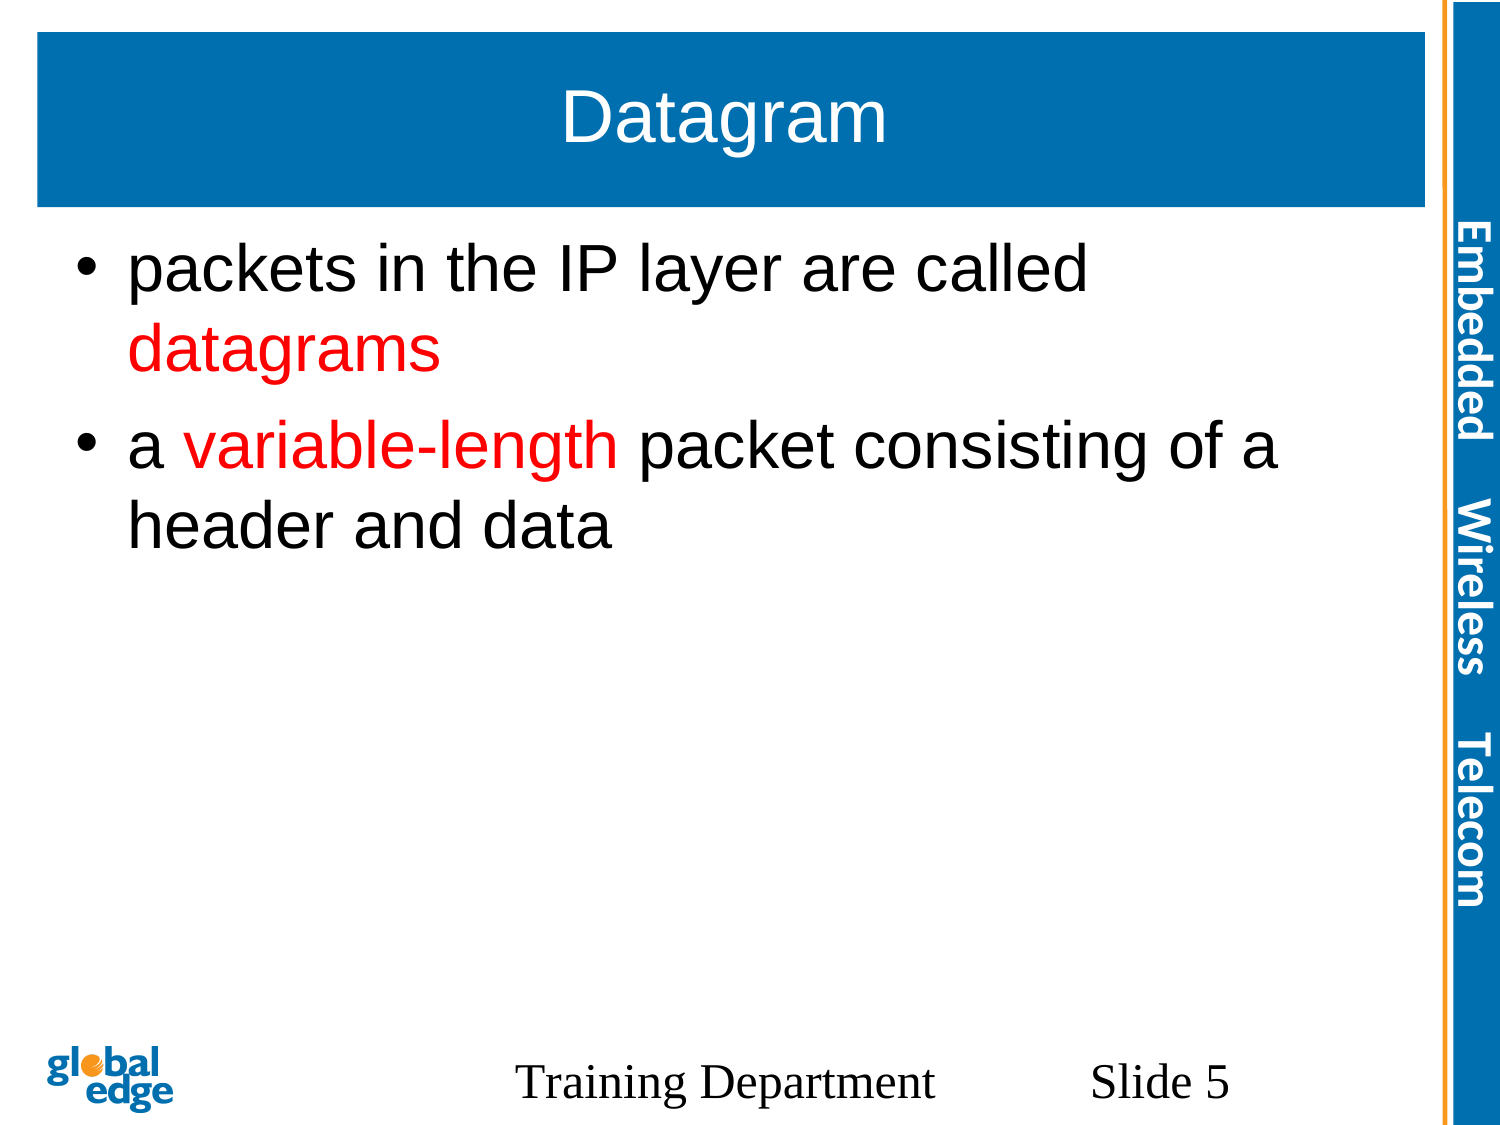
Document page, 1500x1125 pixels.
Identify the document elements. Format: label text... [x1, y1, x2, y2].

title Datagram [88, 64, 1361, 162]
list packets in the IP layer are called datagrams a variable-length packet consisting of a header and data [75, 224, 1351, 676]
picture [34, 1034, 185, 1125]
